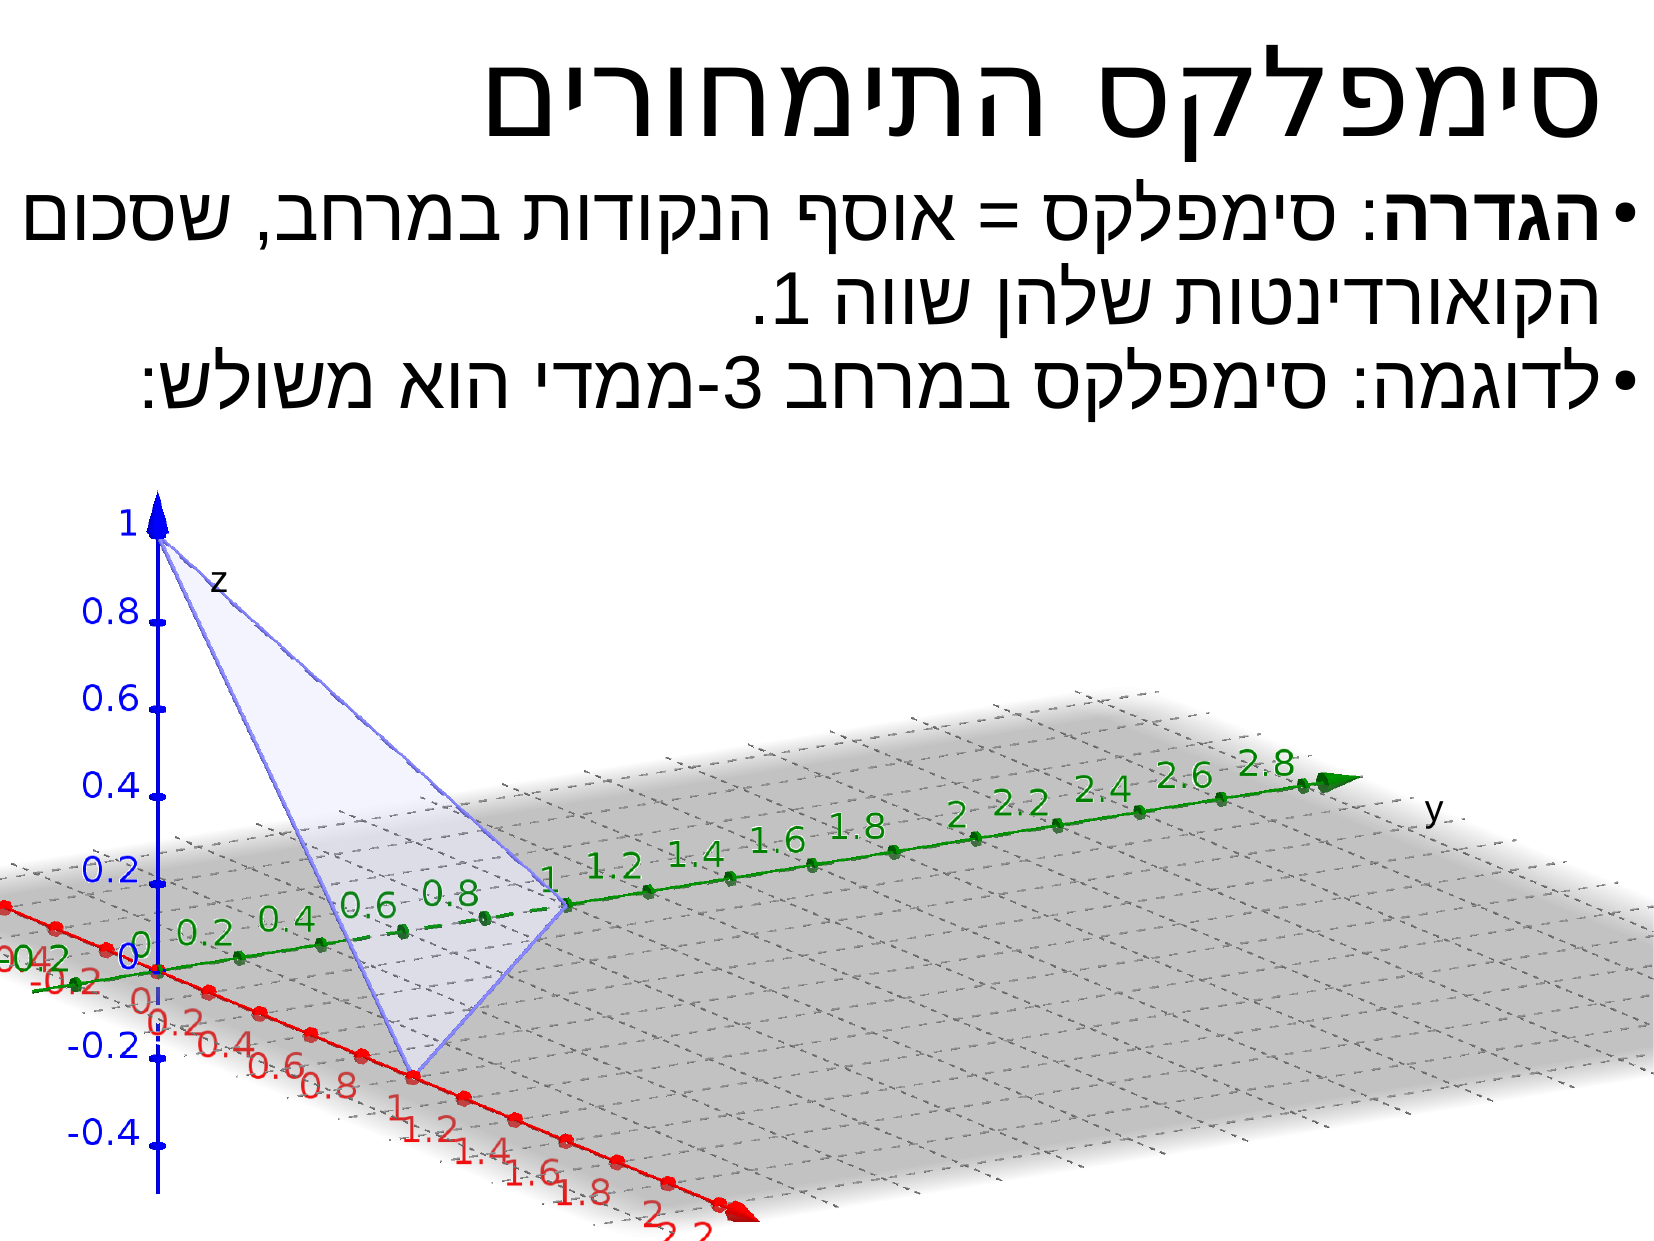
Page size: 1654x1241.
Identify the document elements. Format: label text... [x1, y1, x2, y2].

text_box y [1410, 780, 1459, 837]
text_box הגדרה: סימפלקס = אוסף הנקודות במרחב, שסכום הקואורדינטות שלהן שווה 1. לדוגמה: סימפלקס במרחב 3-ממדי הוא משולש: [0, 165, 1654, 432]
text_box z [195, 550, 244, 608]
title סימפלקס התימחורים [30, 7, 1654, 165]
picture [0, 432, 1654, 1241]
